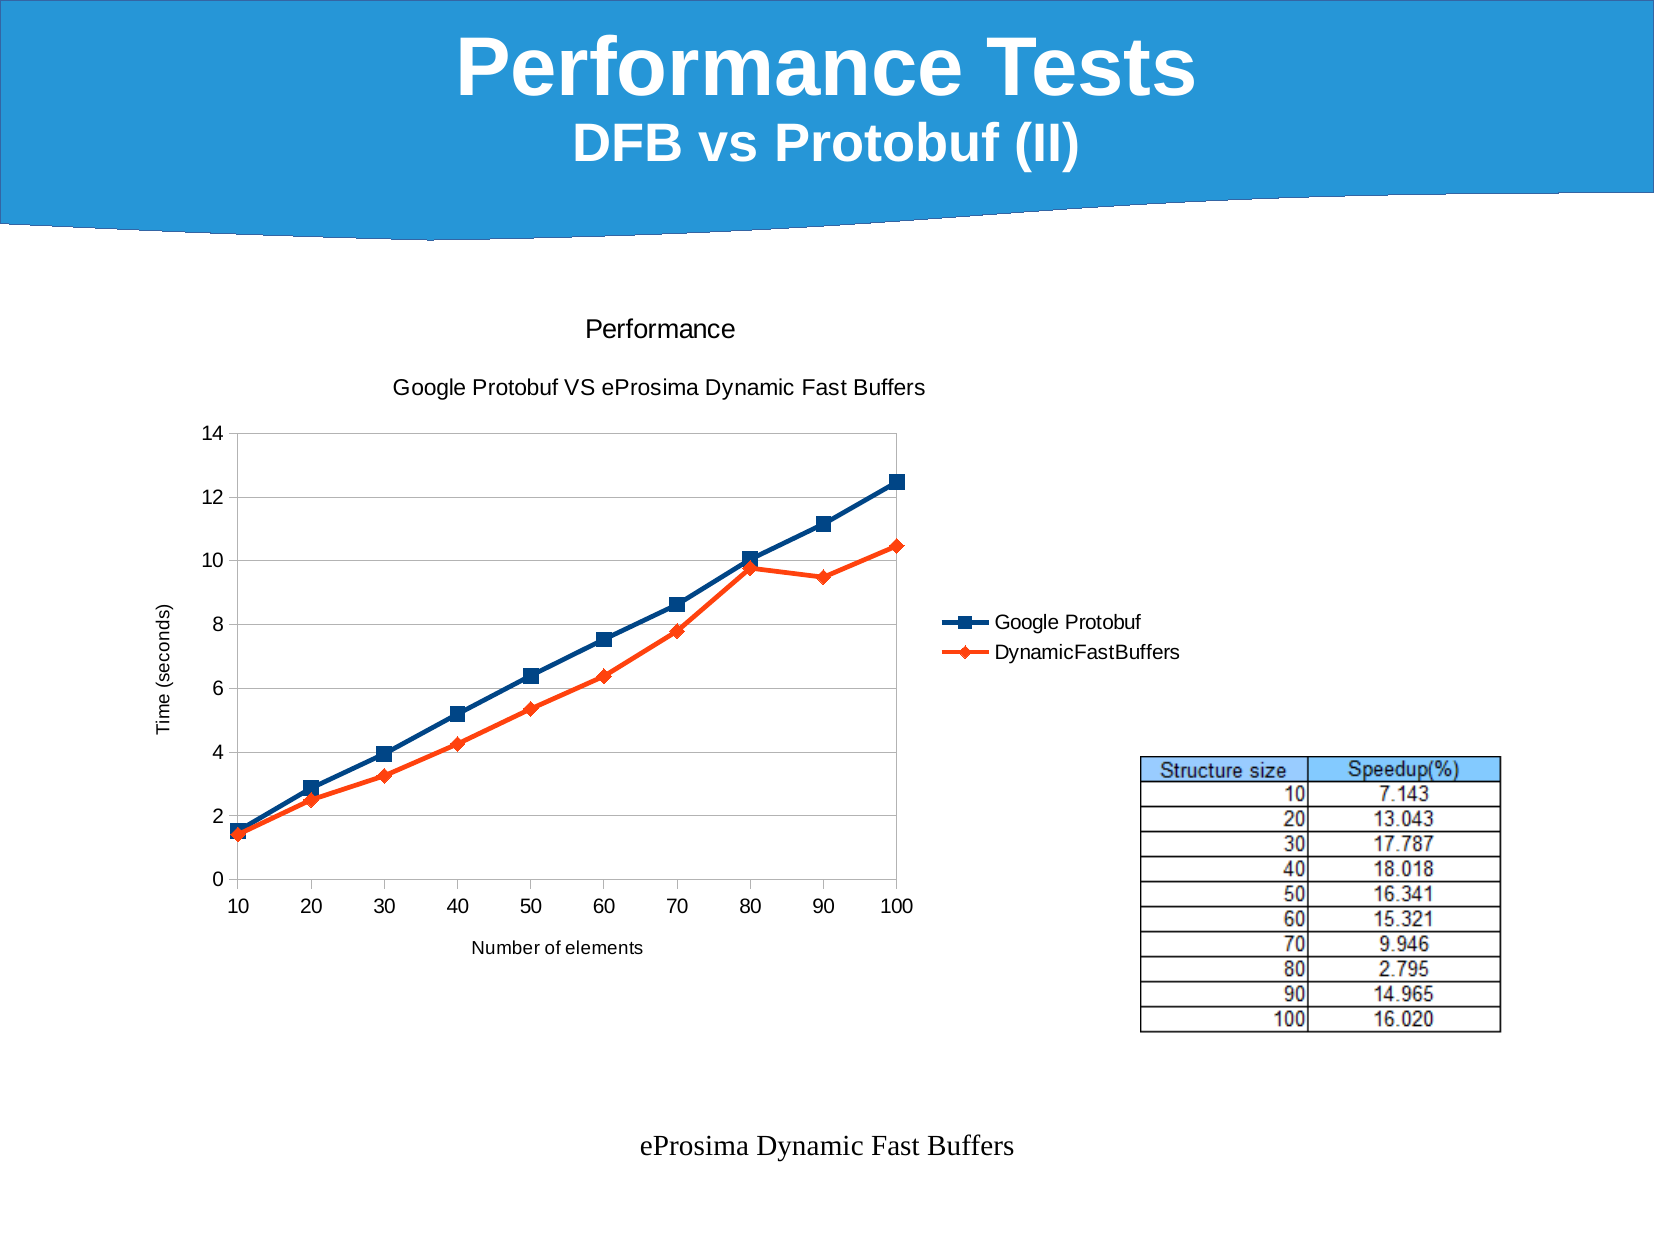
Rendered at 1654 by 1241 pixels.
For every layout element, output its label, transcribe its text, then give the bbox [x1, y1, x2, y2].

picture [1140, 756, 1503, 1051]
text_box Performance Tests DFB vs Protobuf (II) [0, 0, 1654, 241]
chart [120, 285, 1201, 991]
